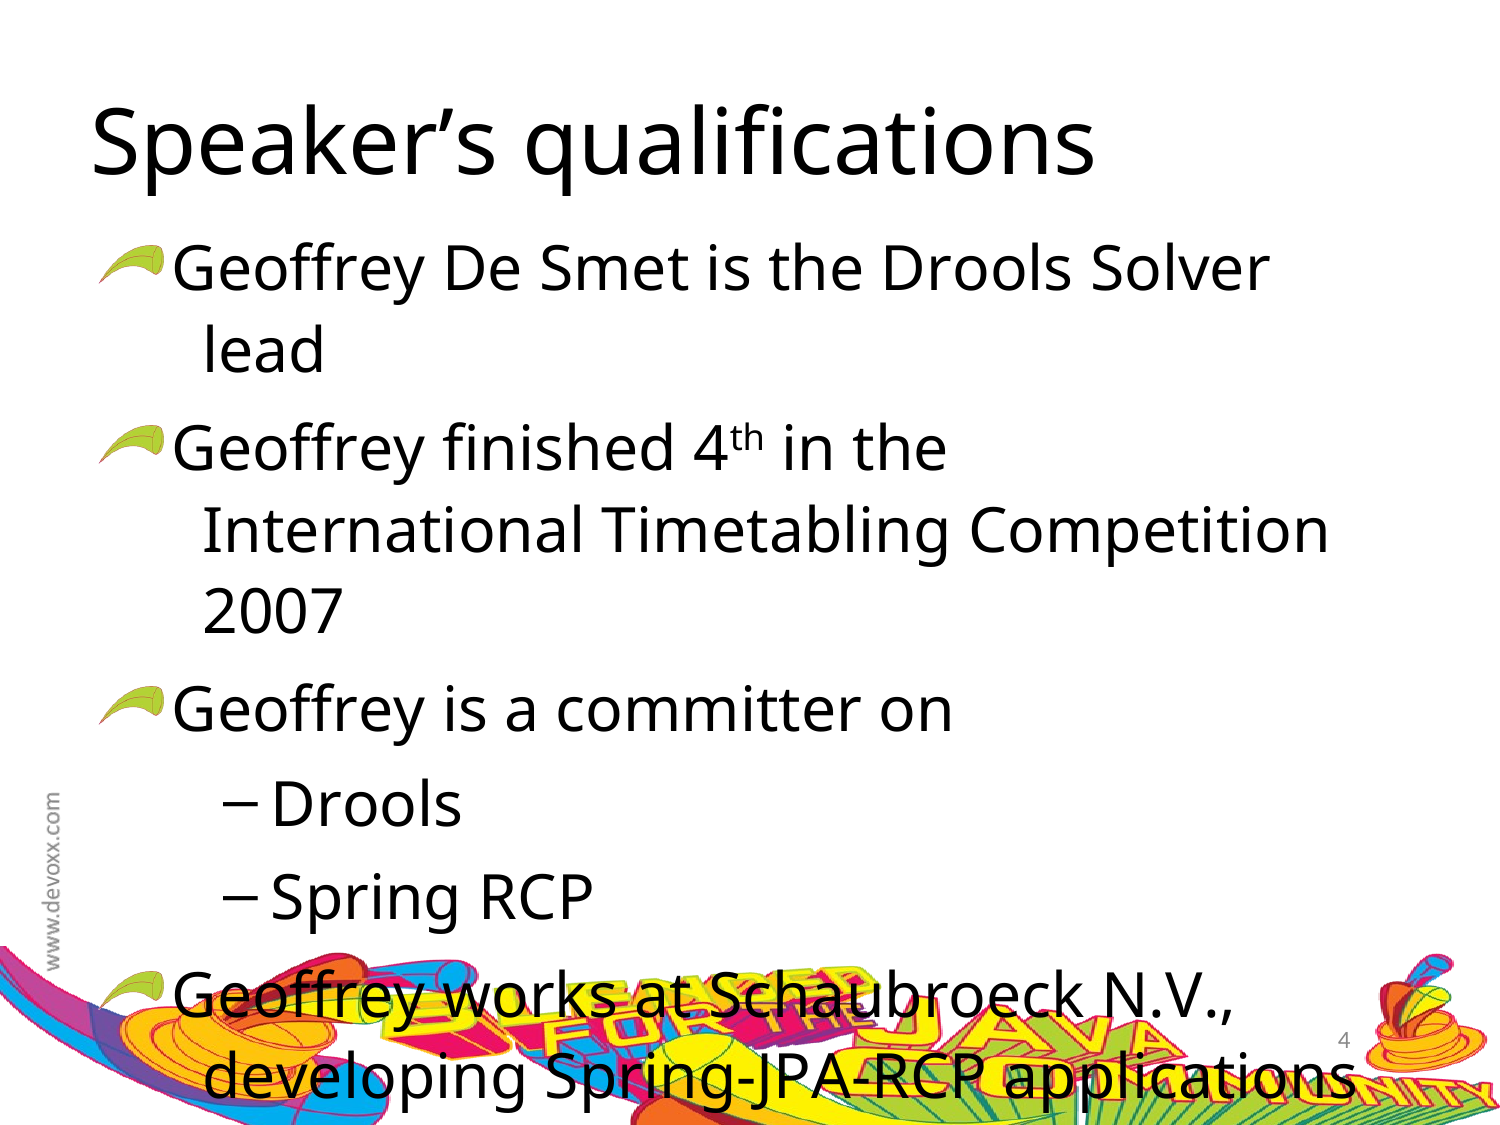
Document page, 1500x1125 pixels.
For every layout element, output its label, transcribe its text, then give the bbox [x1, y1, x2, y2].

picture [0, 757, 75, 1030]
list Geoffrey De Smet is the Drools Solver lead Geoffrey finished 4th in the International Timetabling Competition 2007 Geoffrey is a committer on Drools Spring RCP Geoffrey works at Schaubroeck N.V., developing Spring-JPA-RCP applications [75, 218, 1426, 1049]
title Speaker’s qualifications [75, 45, 1426, 218]
picture [0, 946, 1500, 1125]
picture [590, 1086, 605, 1094]
